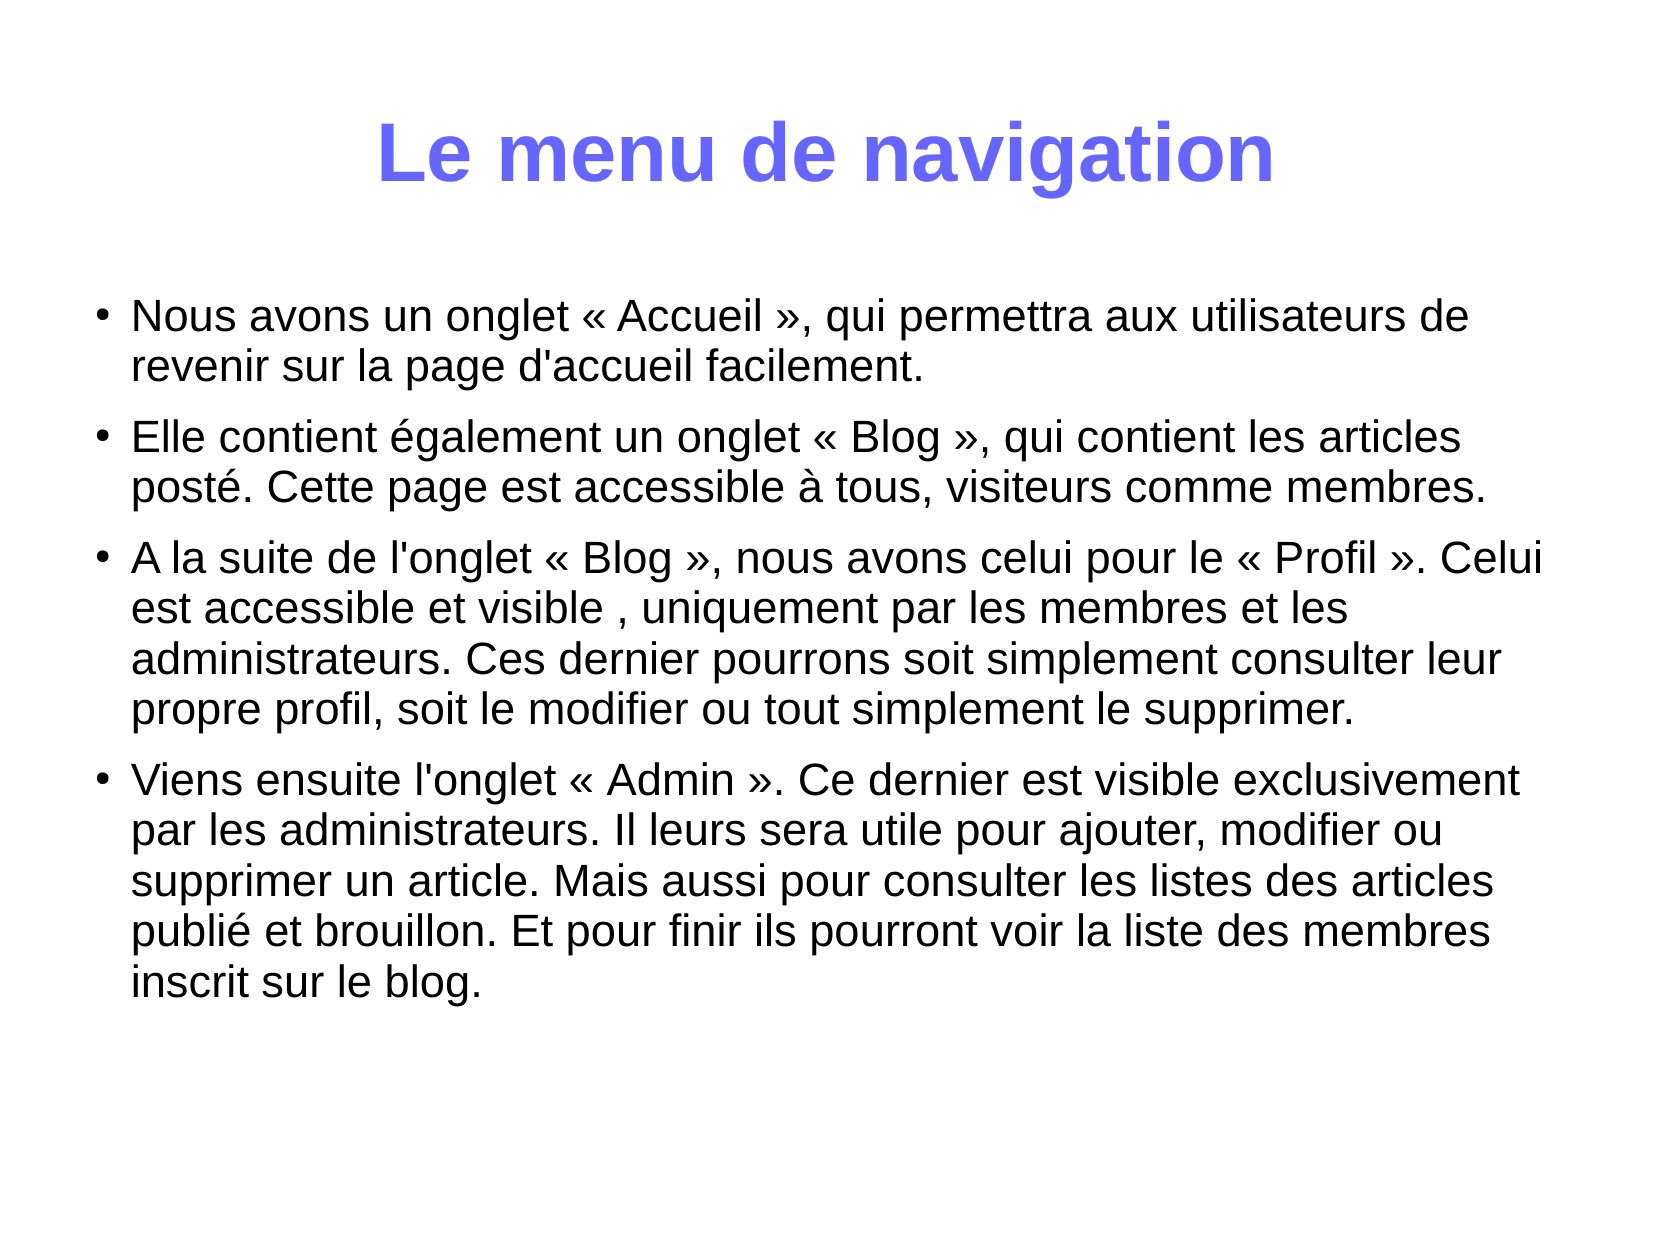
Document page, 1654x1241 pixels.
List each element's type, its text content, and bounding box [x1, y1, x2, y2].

title Le menu de navigation [82, 49, 1571, 257]
list Nous avons un onglet « Accueil », qui permettra aux utilisateurs de revenir sur la page d'accueil facilement. Elle contient également un onglet « Blog », qui contient les articles posté. Cette page est accessible à tous, visiteurs comme membres. A la suite de l'onglet « Blog », nous avons celui pour le « Profil ». Celui est accessible et visible , uniquement par les membres et les administrateurs. Ces dernier pourrons soit simplement consulter leur propre profil, soit le modifier ou tout simplement le supprimer. Viens ensuite l'onglet « Admin ». Ce dernier est visible exclusivement par les administrateurs. Il leurs sera utile pour ajouter, modifier ou supprimer un article. Mais aussi pour consulter les listes des articles publié et brouillon. Et pour finir ils pourront voir la liste des membres inscrit sur le blog. [82, 290, 1571, 1010]
